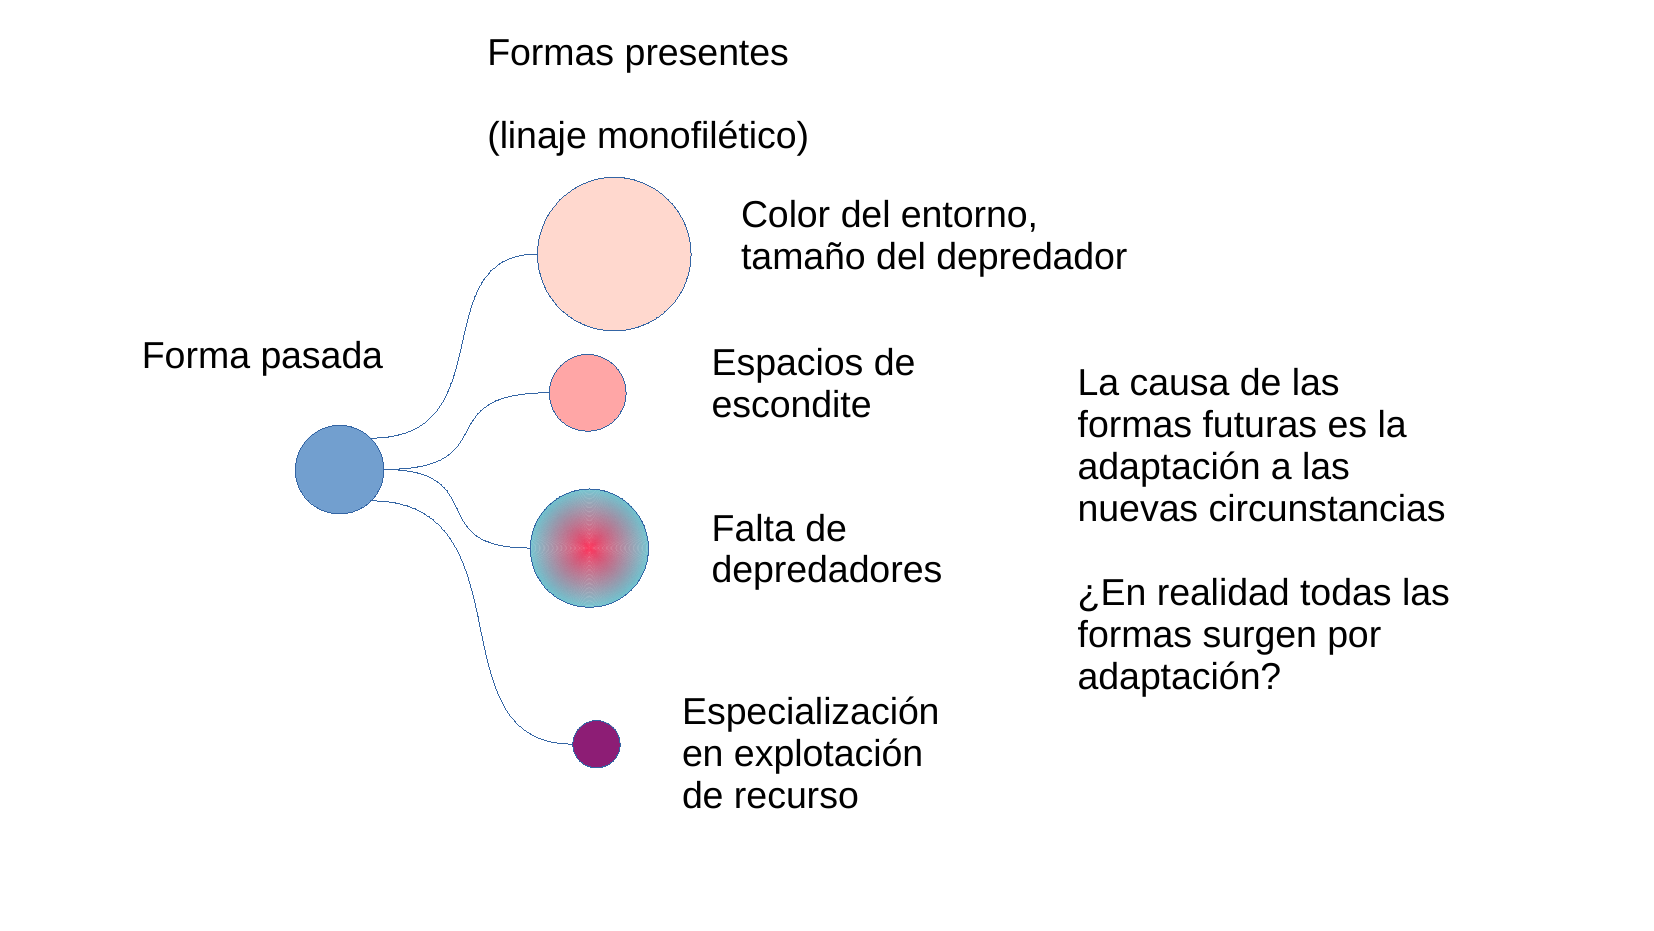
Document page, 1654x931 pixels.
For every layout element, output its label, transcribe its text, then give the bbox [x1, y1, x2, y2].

text_box La causa de las formas futuras es la adaptación a las nuevas circunstancias ¿En realidad todas las formas surgen por adaptación? [1062, 354, 1477, 706]
text_box Formas presentes (linaje monofilético) [472, 23, 886, 249]
text_box [549, 354, 627, 432]
text_box Forma pasada [127, 327, 398, 384]
text_box [572, 720, 621, 768]
text_box Espacios de escondite [696, 334, 1004, 433]
text_box Falta de depredadores [696, 499, 1004, 599]
text_box Color del entorno, tamaño del depredador [726, 186, 1182, 286]
text_box [295, 425, 384, 514]
text_box [530, 488, 649, 608]
text_box [537, 249, 692, 331]
text_box Especialización en explotación de recurso [667, 682, 975, 824]
